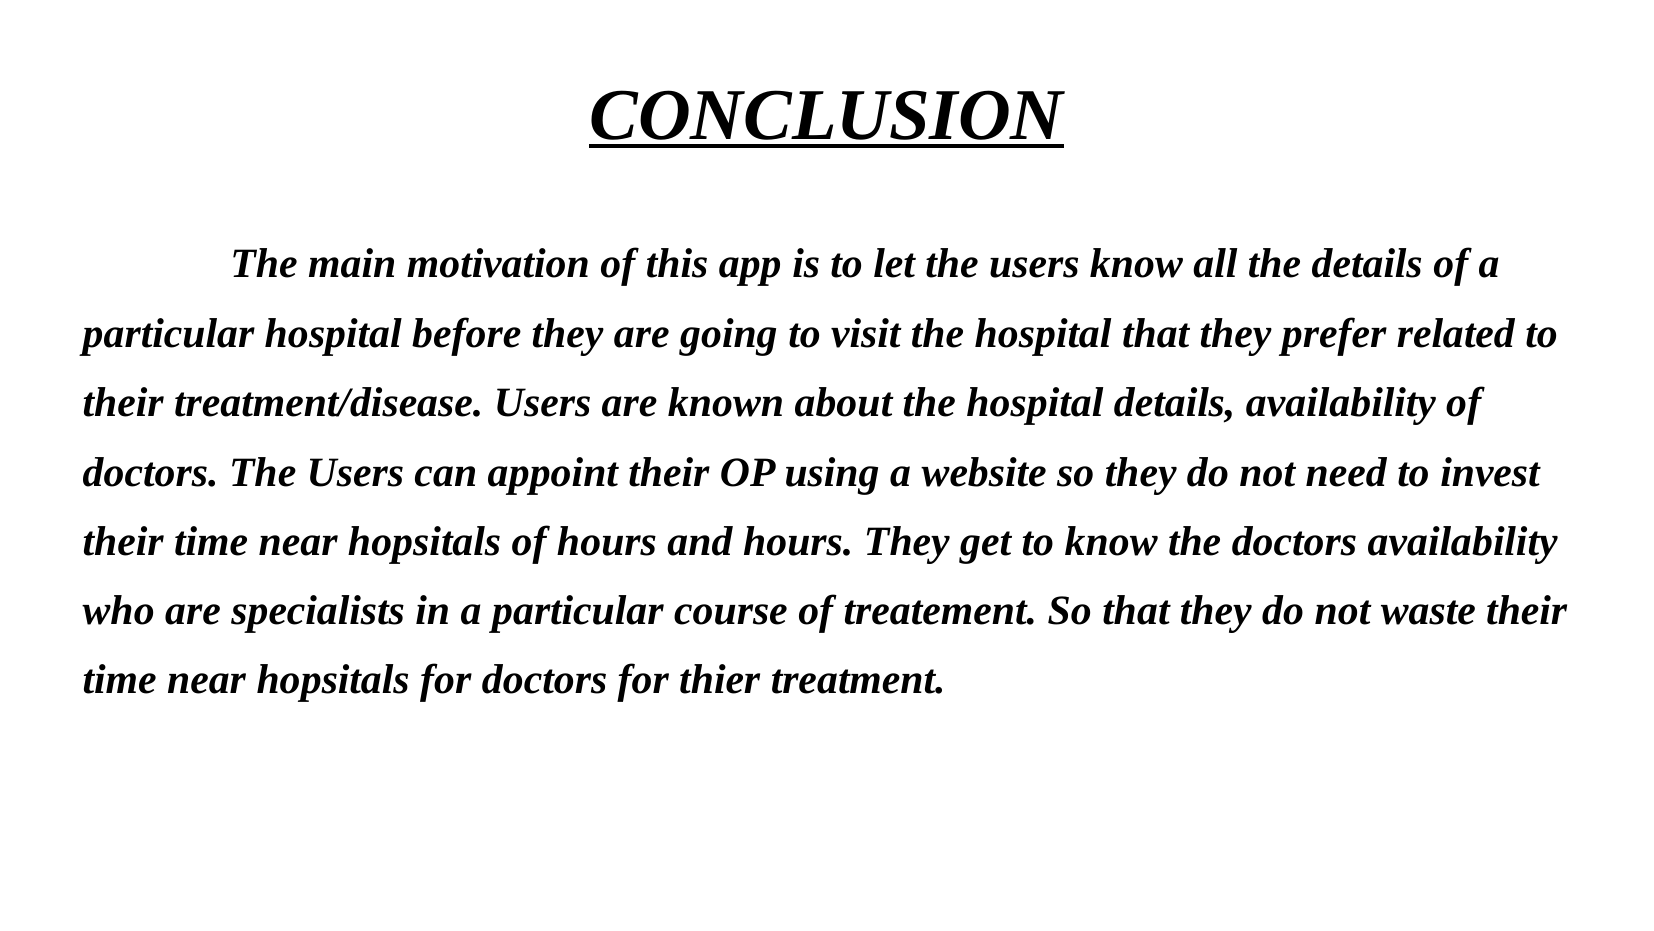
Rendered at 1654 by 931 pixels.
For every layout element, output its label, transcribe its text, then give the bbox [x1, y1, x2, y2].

title CONCLUSION [82, 37, 1571, 193]
list The main motivation of this app is to let the users know all the details of a particular hospital before they are going to visit the hospital that they prefer related to their treatment/disease. Users are known about the hospital details, availability of doctors. The Users can appoint their OP using a website so they do not need to invest their time near hopsitals of hours and hours. They get to know the doctors availability who are specialists in a particular course of treatement. So that they do not waste their time near hopsitals for doctors for thier treatment. [82, 217, 1571, 758]
